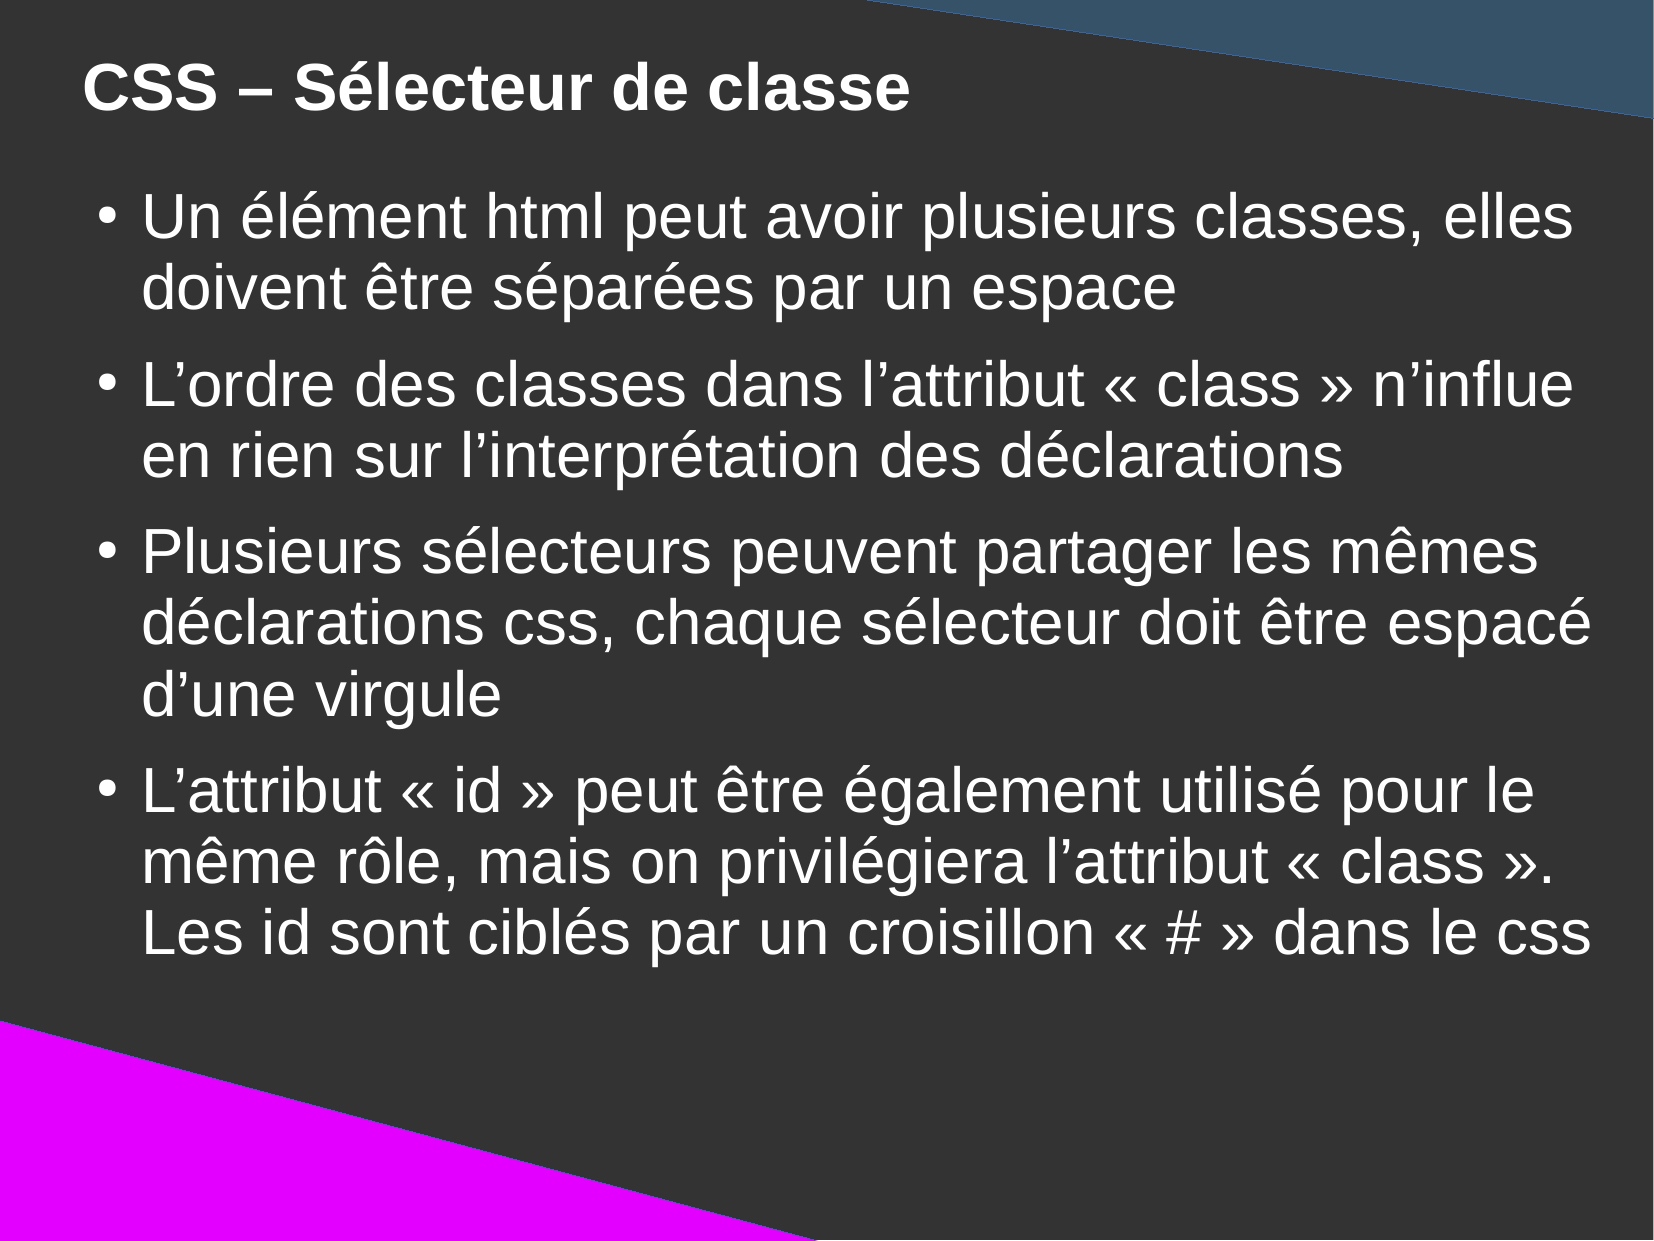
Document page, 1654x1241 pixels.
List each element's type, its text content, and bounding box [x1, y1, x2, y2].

list Un élément html peut avoir plusieurs classes, elles doivent être séparées par un espace L’ordre des classes dans l’attribut « class » n’influe en rien sur l’interprétation des déclarations Plusieurs sélecteurs peuvent partager les mêmes déclarations css, chaque sélecteur doit être espacé d’une virgule L’attribut « id » peut être également utilisé pour le même rôle, mais on privilégiera l’attribut « class ». Les id sont ciblés par un croisillon « # » dans le css [81, 180, 1606, 1021]
text_box [0, 1020, 819, 1241]
text_box [867, 0, 1654, 119]
title CSS – Sélecteur de classe [82, 49, 1571, 153]
